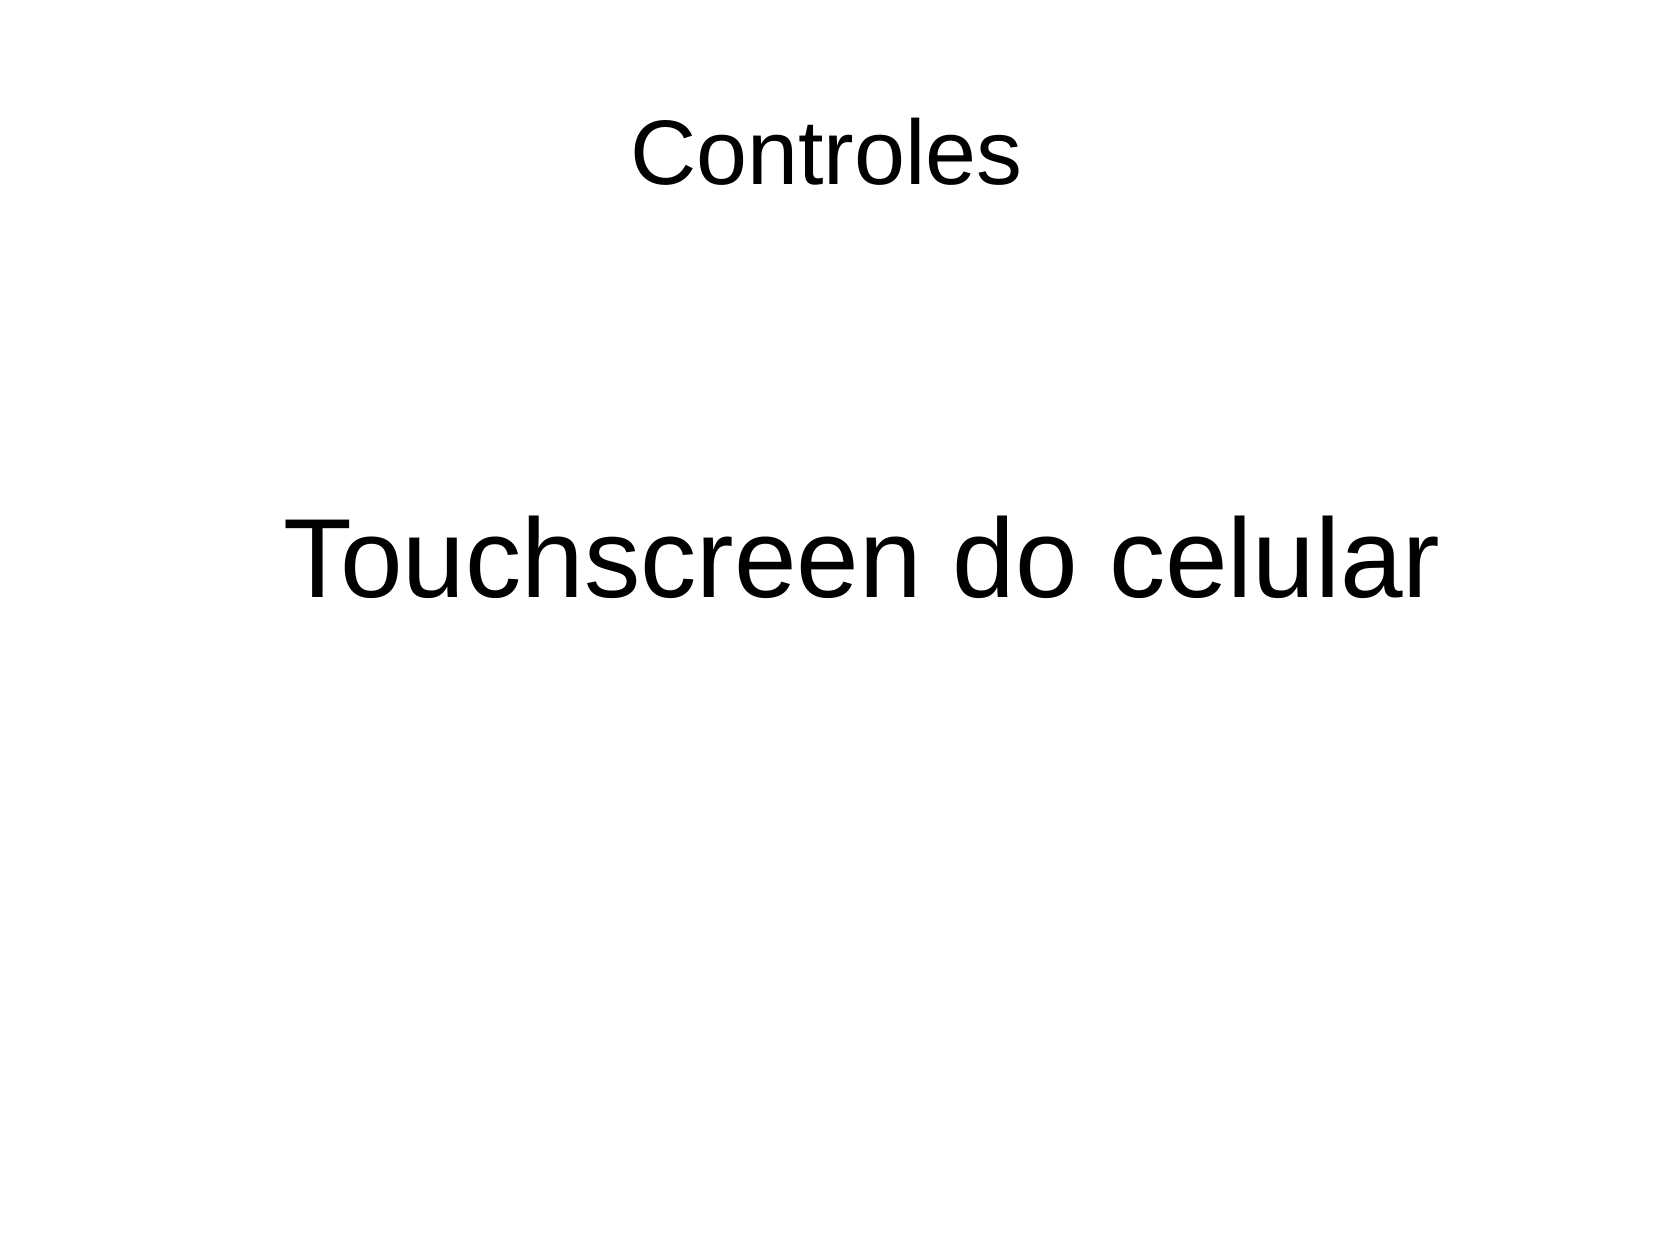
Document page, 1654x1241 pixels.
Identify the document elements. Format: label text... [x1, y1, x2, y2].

list Touchscreen do celular [82, 496, 1571, 1010]
title Controles [82, 49, 1571, 257]
